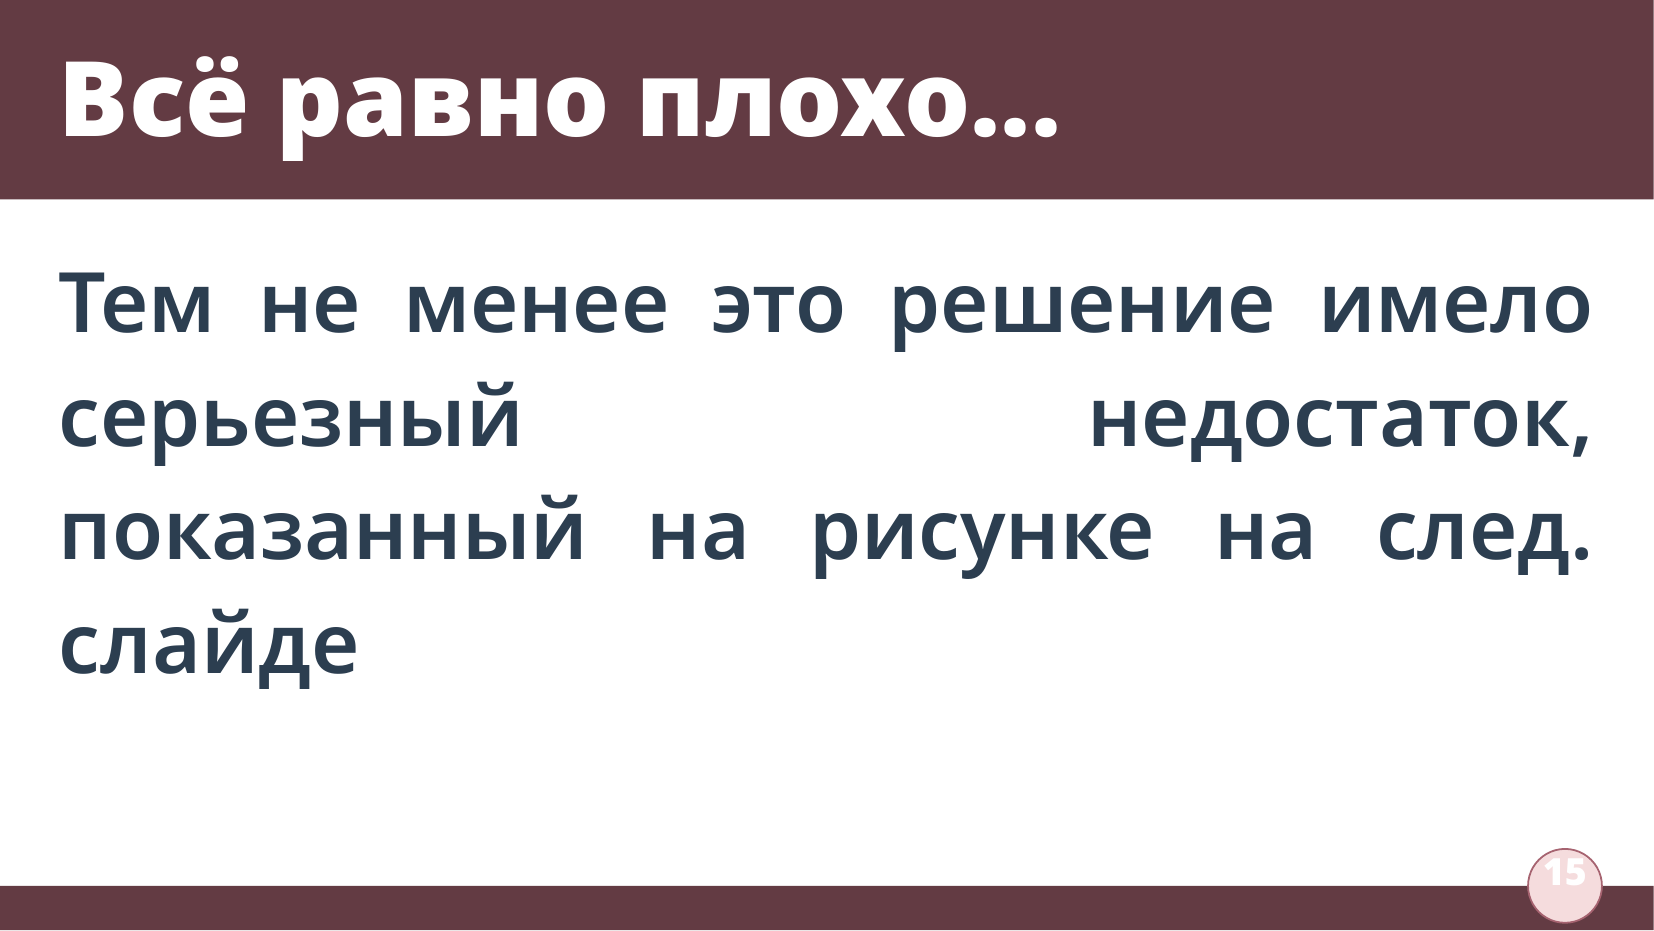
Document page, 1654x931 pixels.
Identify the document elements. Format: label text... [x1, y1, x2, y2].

list Тем не менее это решение имело серьезный недостаток, показанный на рисунке на след. слайде [59, 243, 1595, 864]
title Всё равно плохо... [59, 37, 1595, 155]
